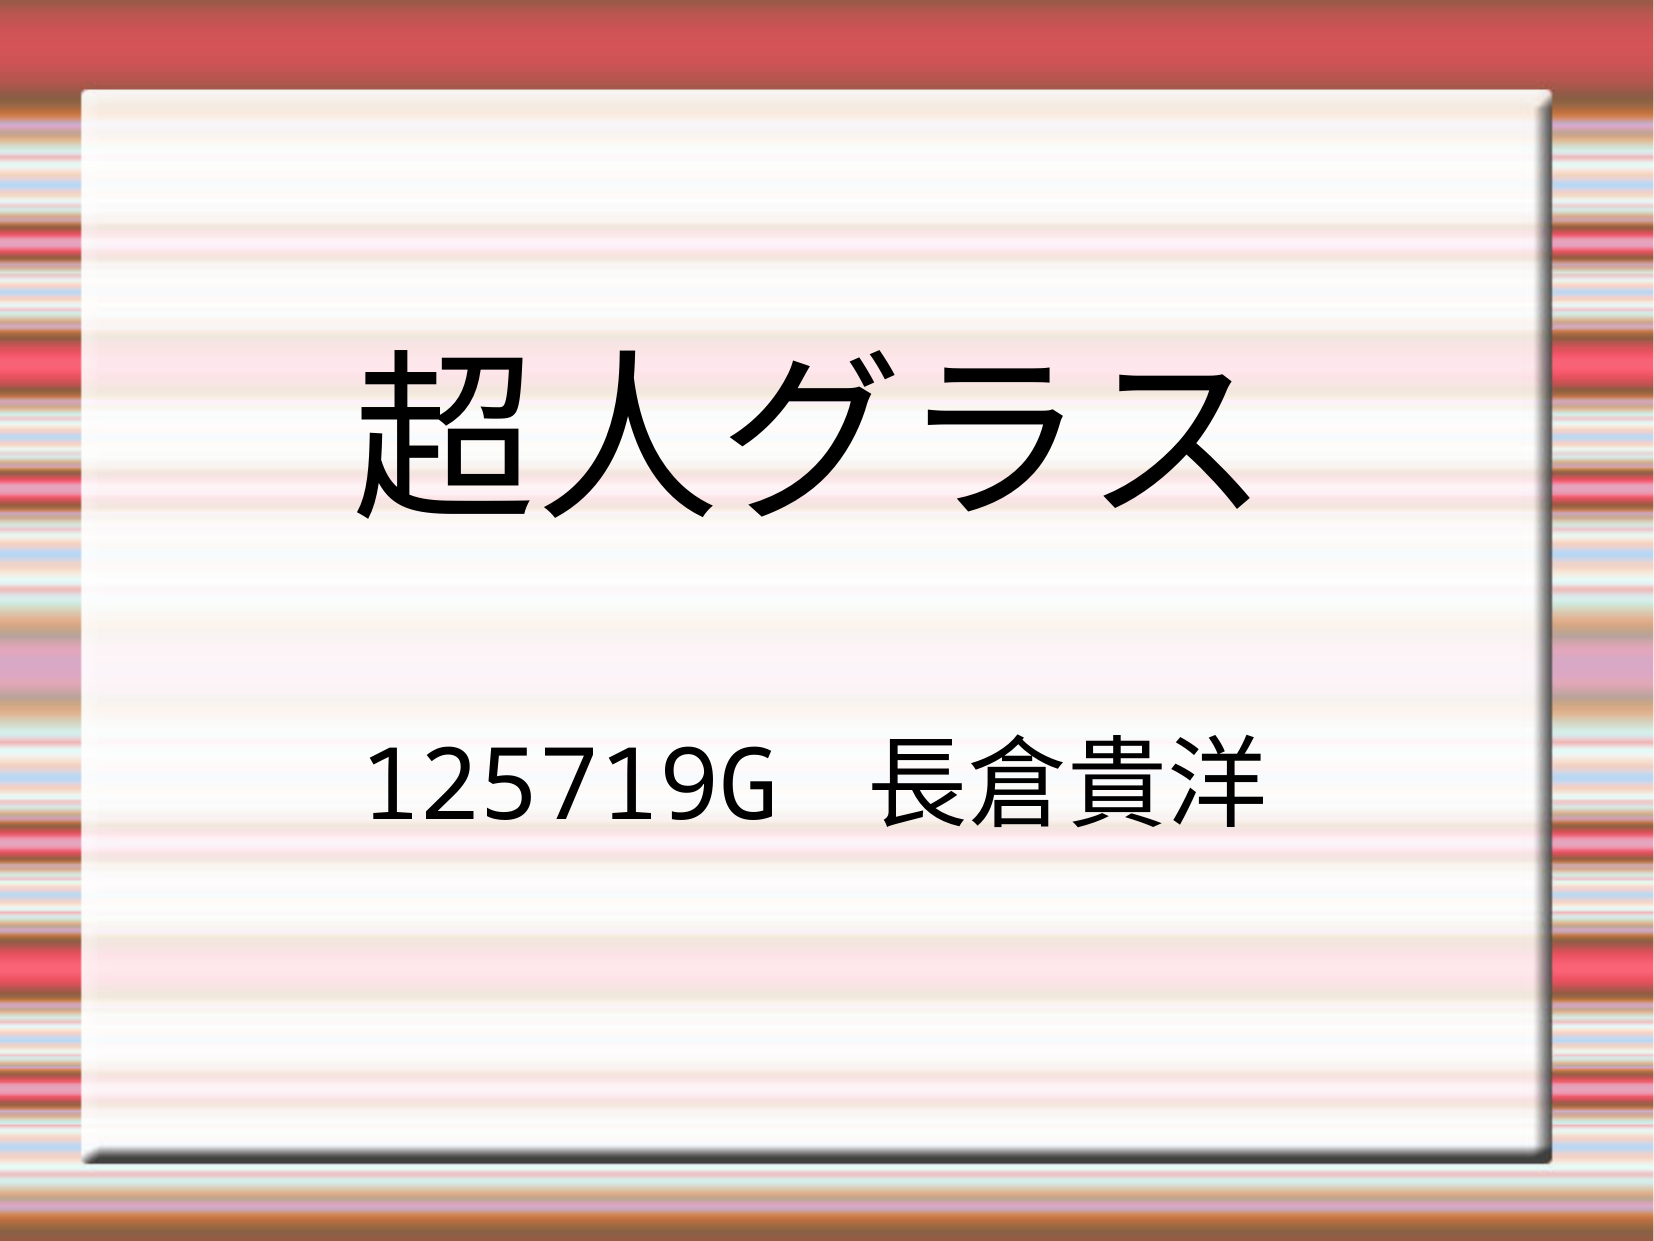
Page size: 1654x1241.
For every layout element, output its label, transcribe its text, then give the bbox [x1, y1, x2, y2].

picture [0, 0, 1654, 1241]
subtitle 125719G 長倉貴洋 [180, 630, 1448, 933]
title 超人グラス [105, 330, 1518, 538]
